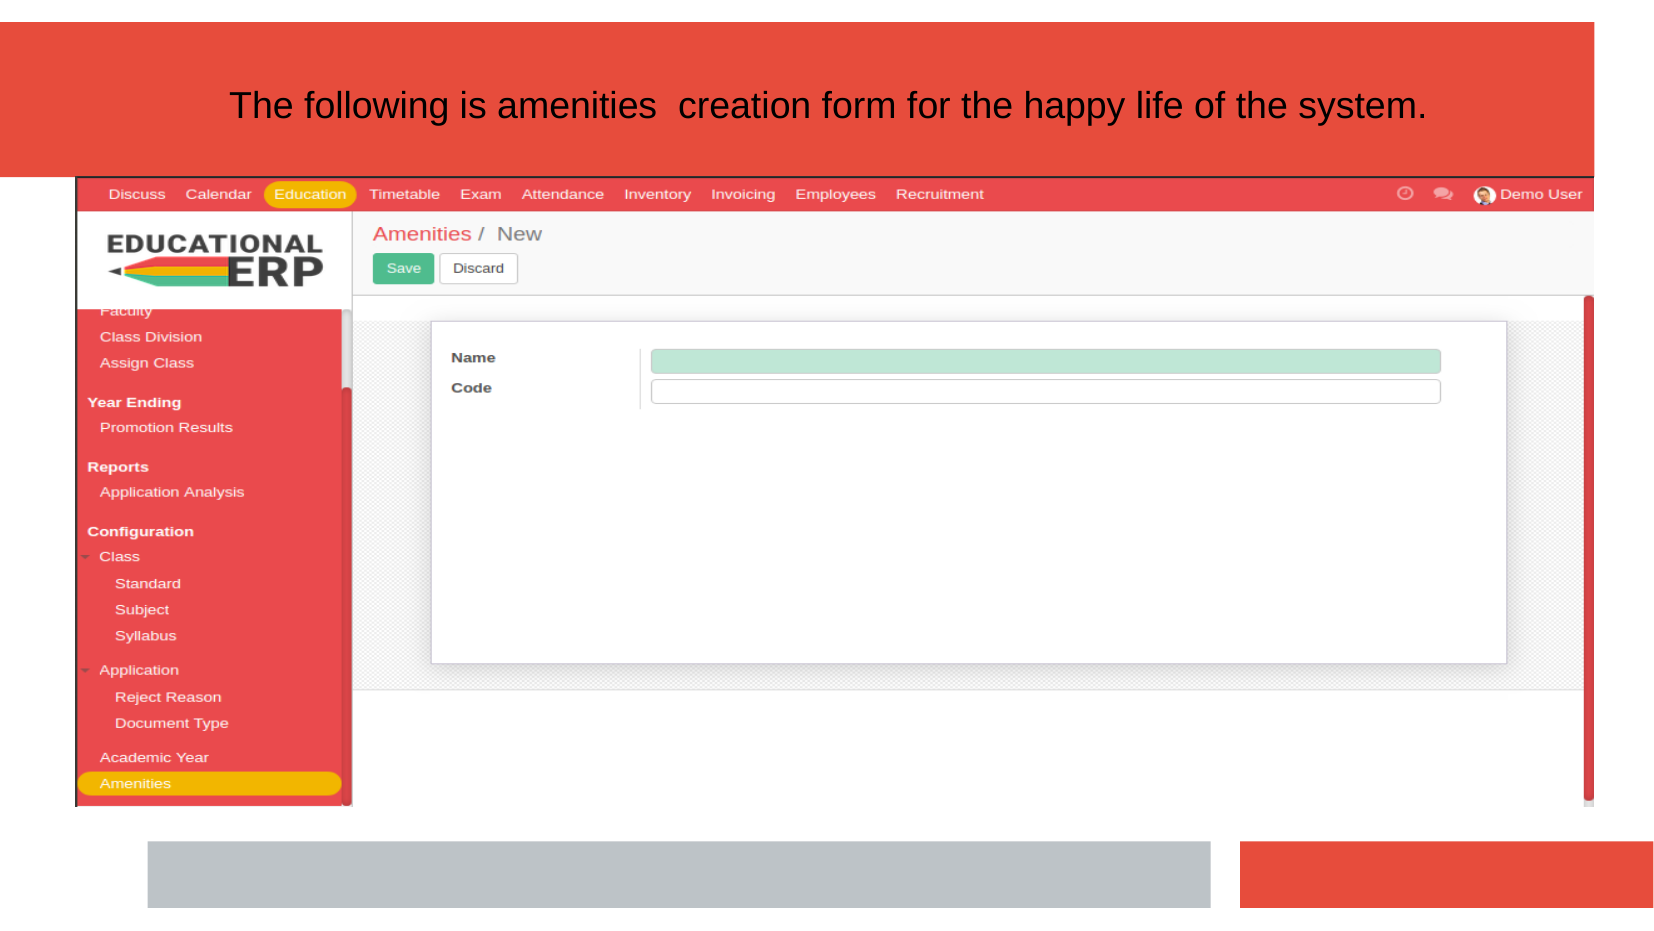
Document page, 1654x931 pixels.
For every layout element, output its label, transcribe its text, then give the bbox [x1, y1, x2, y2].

text_box The following is amenities creation form for the happy life of the system. [214, 77, 1444, 135]
picture [75, 176, 1594, 807]
